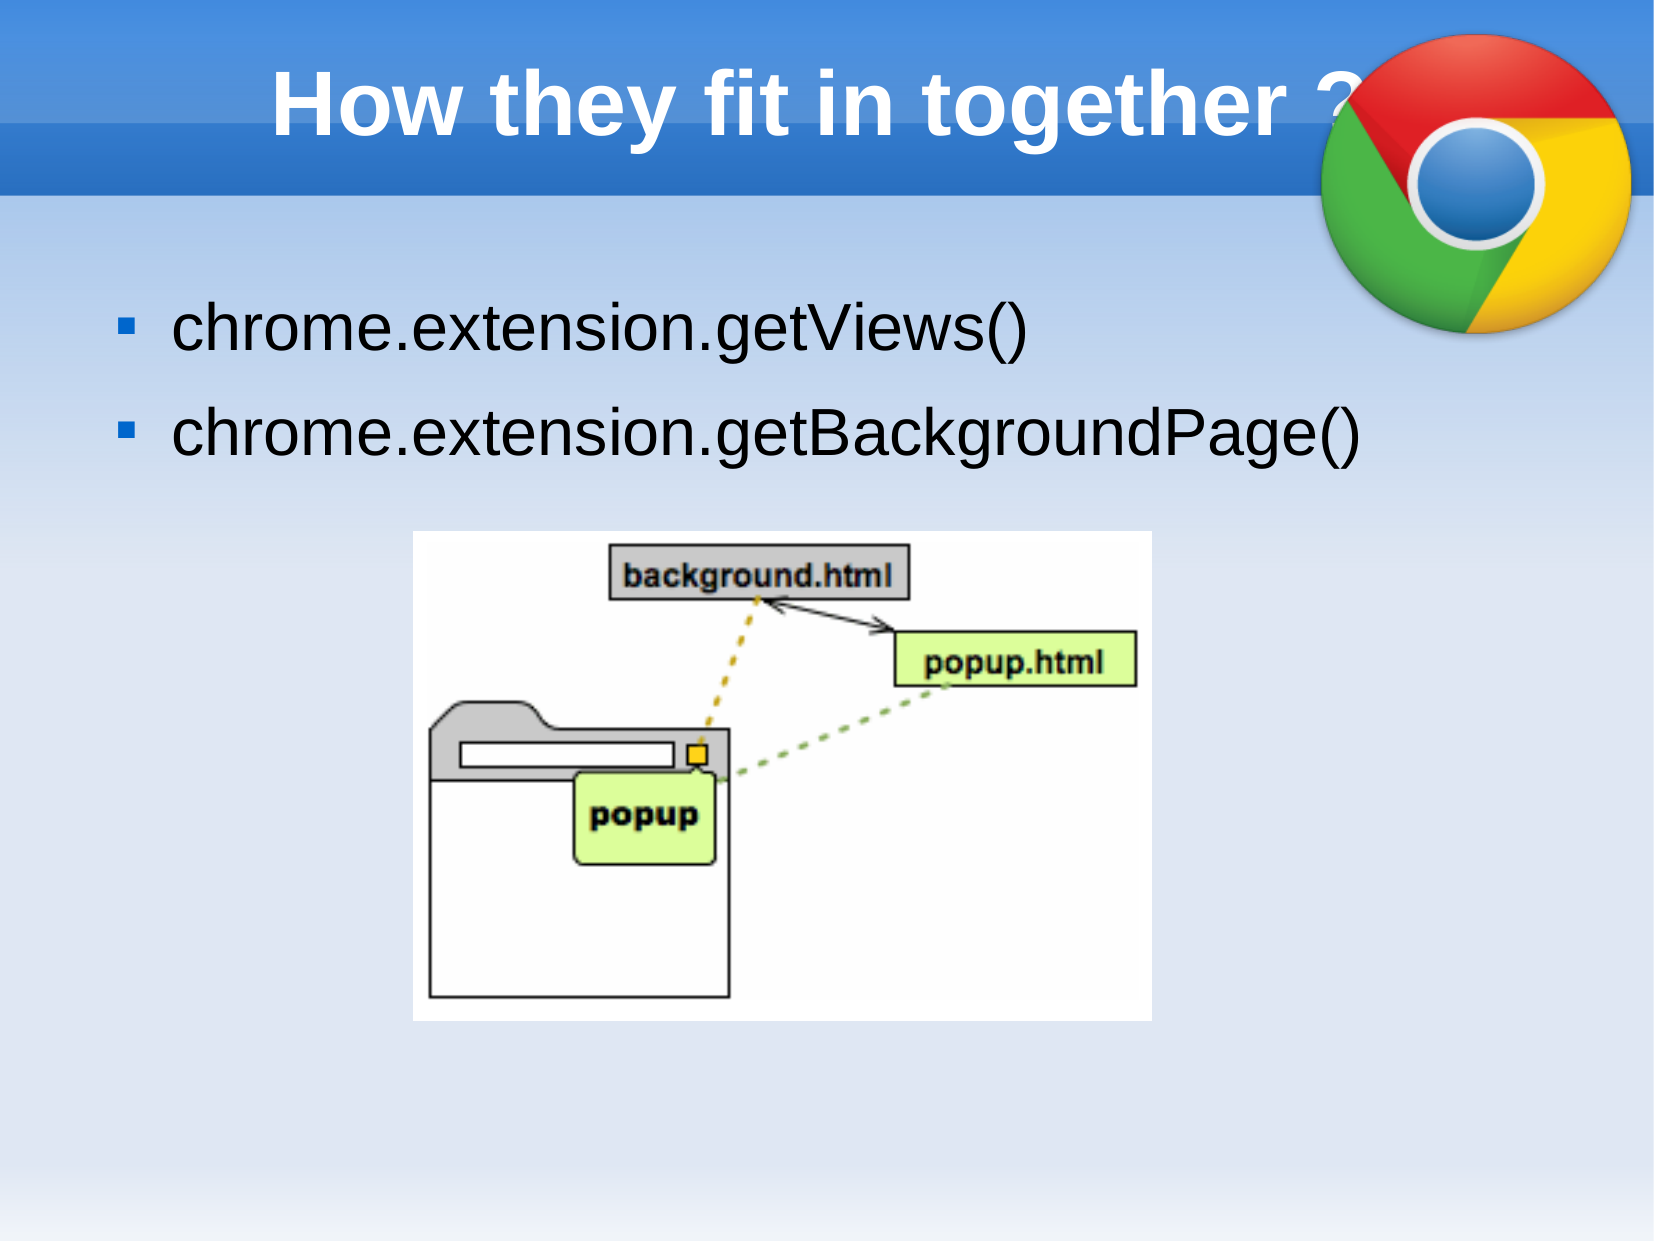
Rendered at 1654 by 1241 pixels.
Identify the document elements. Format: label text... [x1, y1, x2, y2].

list chrome.extension.getViews() chrome.extension.getBackgroundPage() [82, 290, 1571, 1109]
title How they fit in together ? [76, 0, 1565, 208]
picture [0, 0, 1654, 1241]
